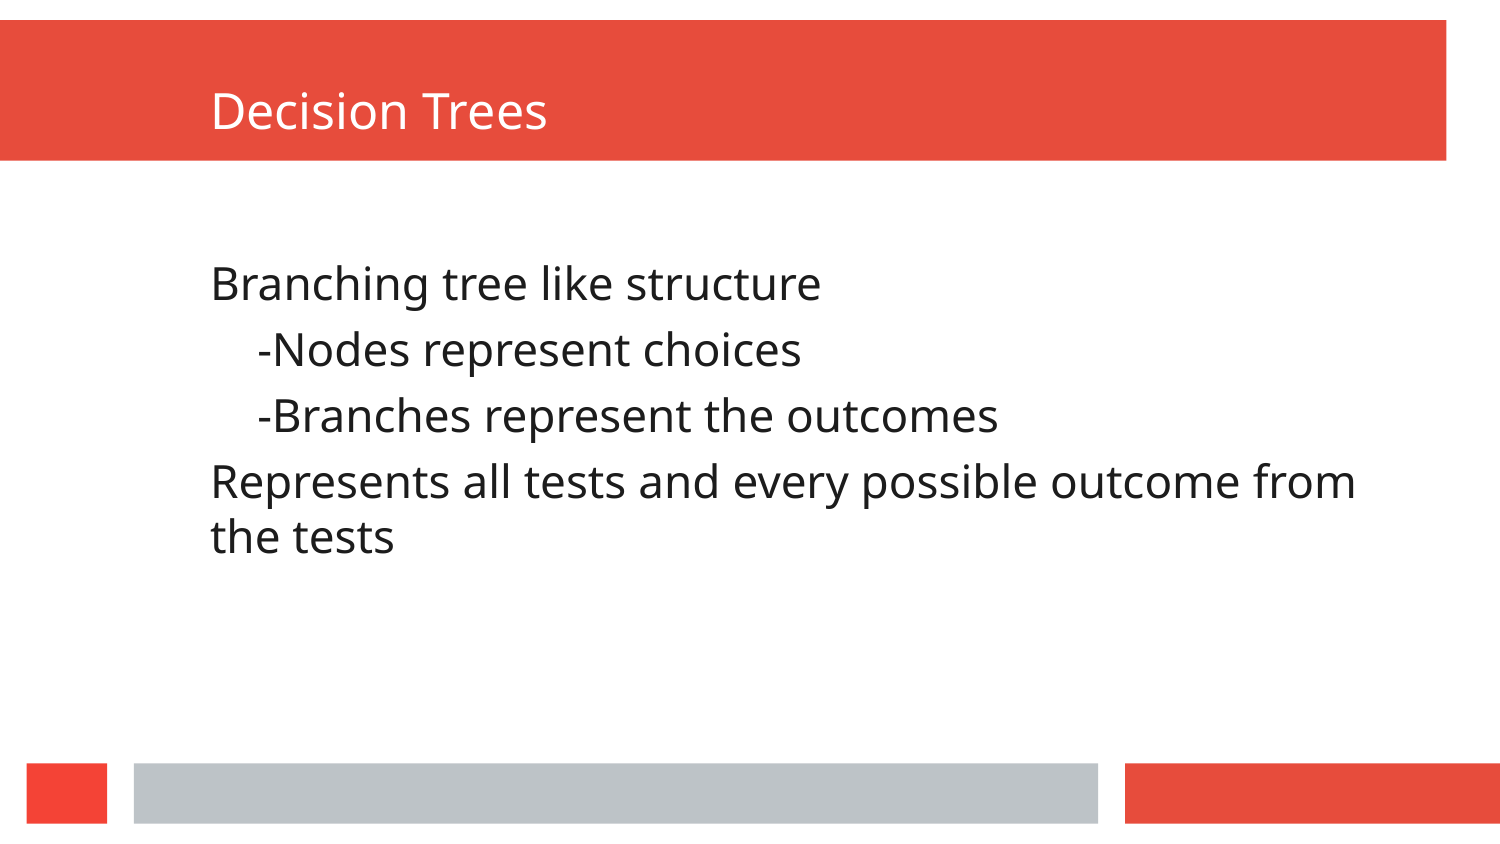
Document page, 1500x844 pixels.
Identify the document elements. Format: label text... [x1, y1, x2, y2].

list Branching tree like structure -Nodes represent choices -Branches represent the outcomes Represents all tests and every possible outcome from the tests [210, 255, 1365, 733]
title Decision Trees [195, 64, 1350, 215]
